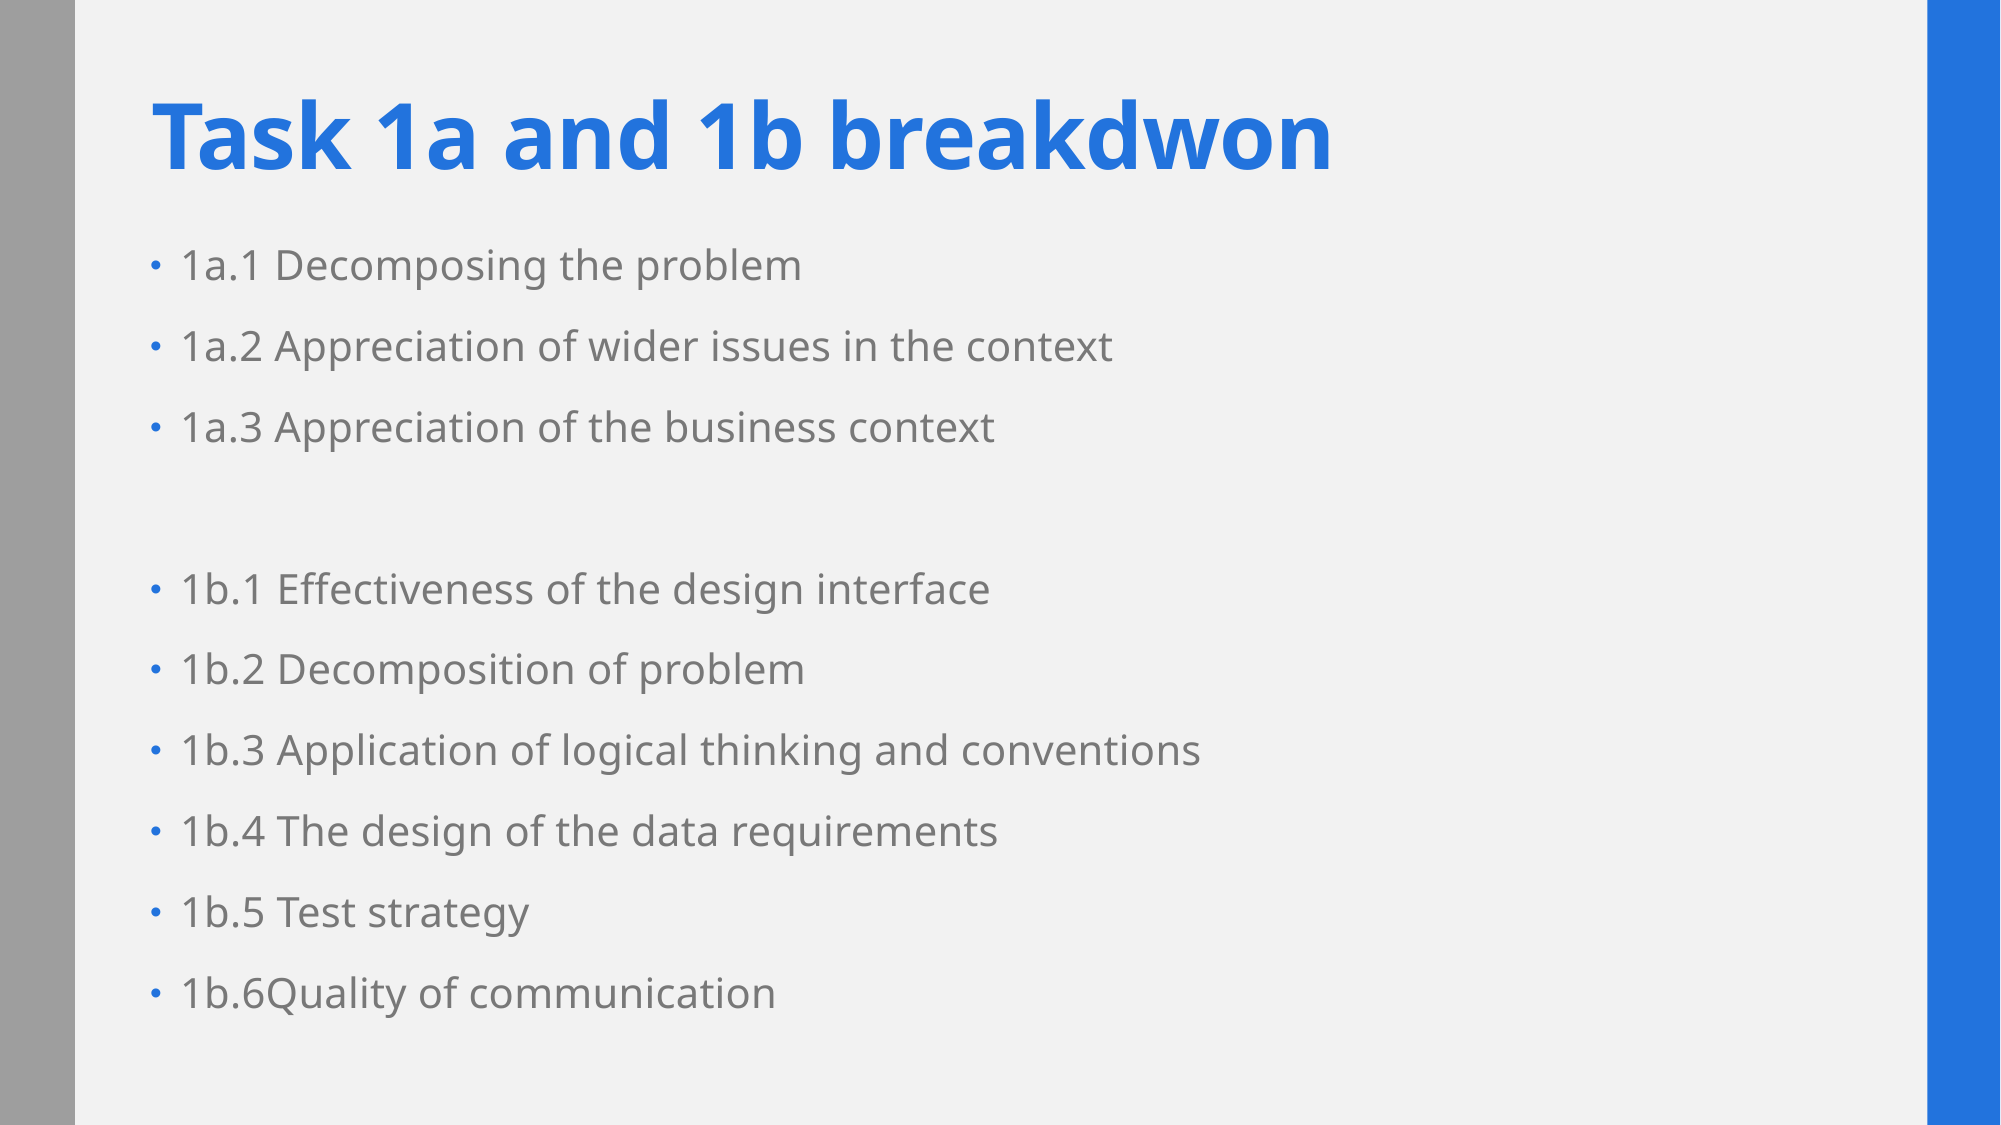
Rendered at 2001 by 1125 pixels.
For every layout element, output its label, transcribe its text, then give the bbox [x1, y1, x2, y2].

list Task 1a and 1b breakdwon [151, 78, 1850, 199]
list 1a.1 Decomposing the problem 1a.2 Appreciation of wider issues in the context 1a.3 Appreciation of the business context 1b.1 Effectiveness of the design interface 1b.2 Decomposition of problem 1b.3 Application of logical thinking and conventions 1b.4 The design of the data requirements 1b.5 Test strategy 1b.6Quality of communication [150, 235, 1849, 1050]
